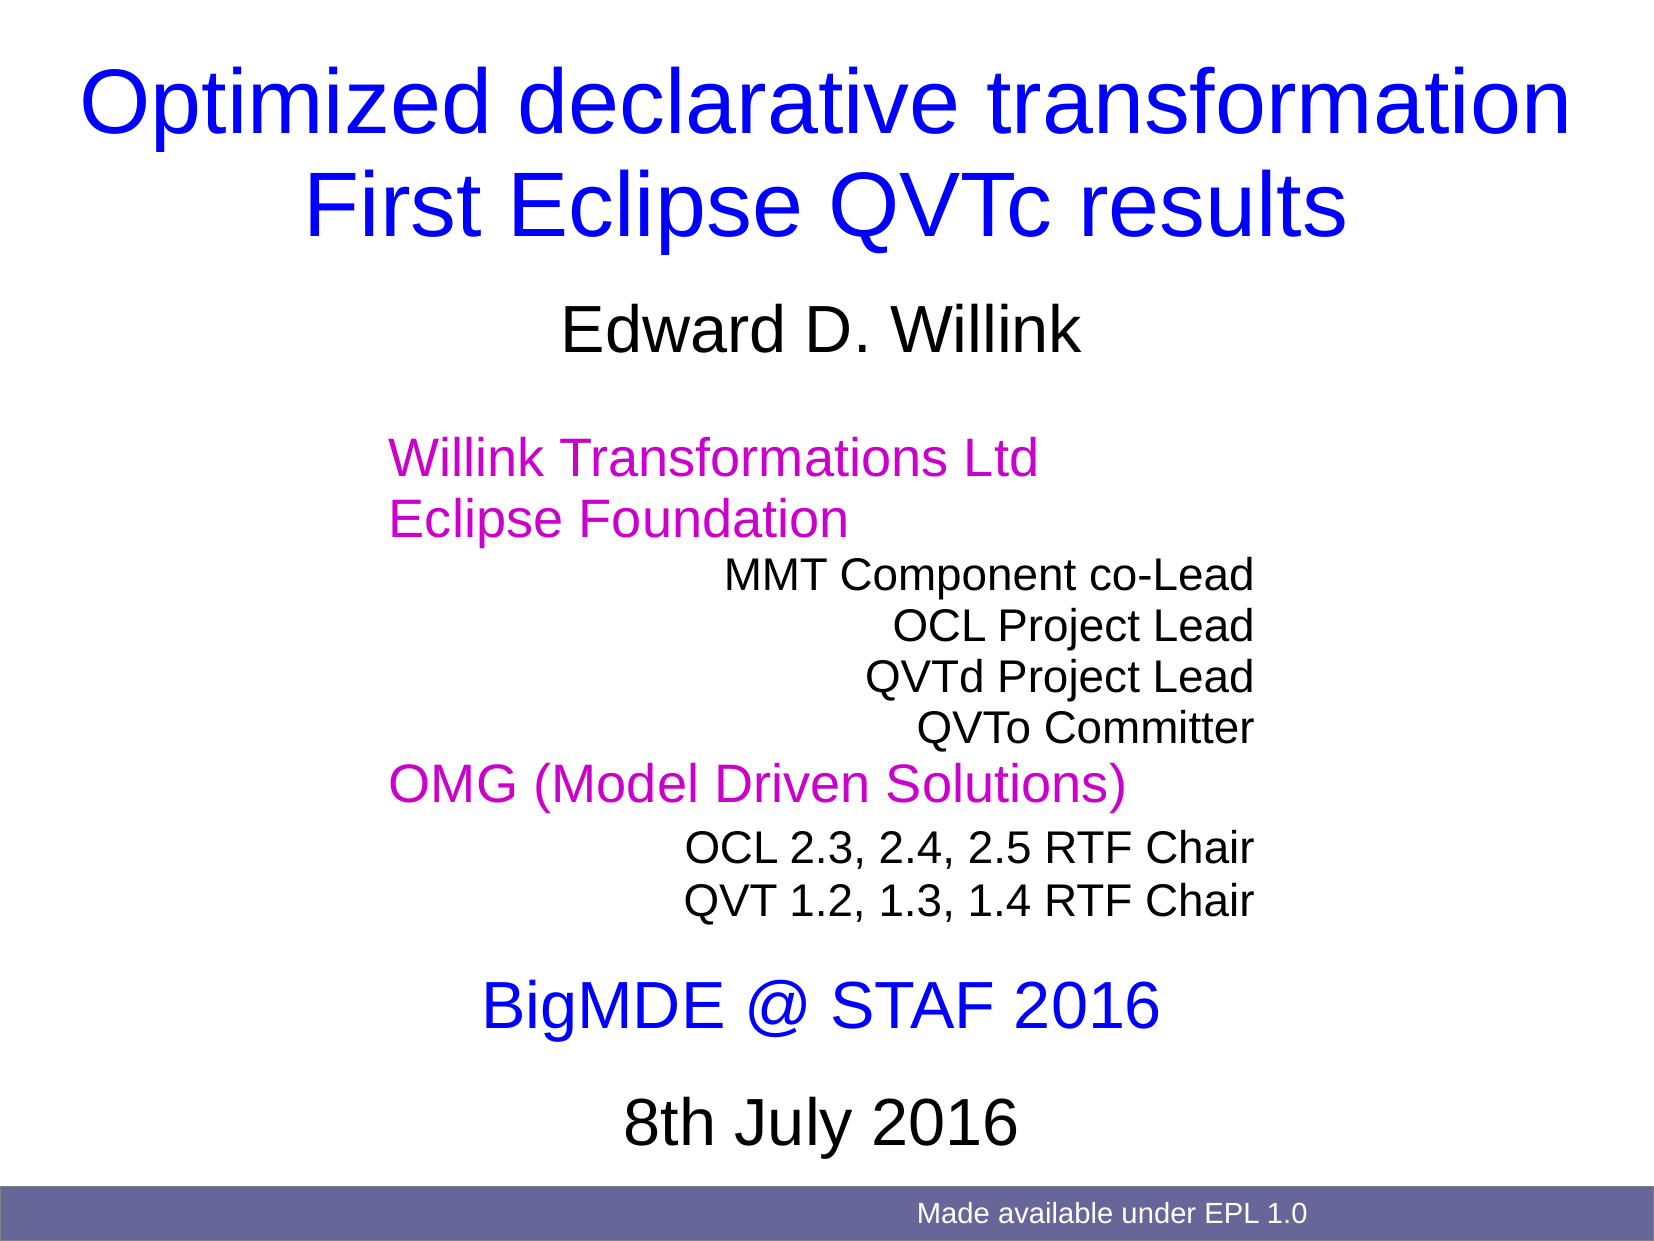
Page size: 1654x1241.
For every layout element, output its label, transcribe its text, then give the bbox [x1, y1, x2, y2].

title Optimized declarative transformation First Eclipse QVTc results [59, 50, 1595, 256]
subtitle Edward D. Willink Willink Transformations Ltd Eclipse Foundation MMT Component co-Lead OCL Project Lead QVTd Project Lead QVTo Committer OMG (Model Driven Solutions) OCL 2.3, 2.4, 2.5 RTF Chair QVT 1.2, 1.3, 1.4 RTF Chair BigMDE @ STAF 2016 8th July 2016 [388, 292, 1255, 1159]
